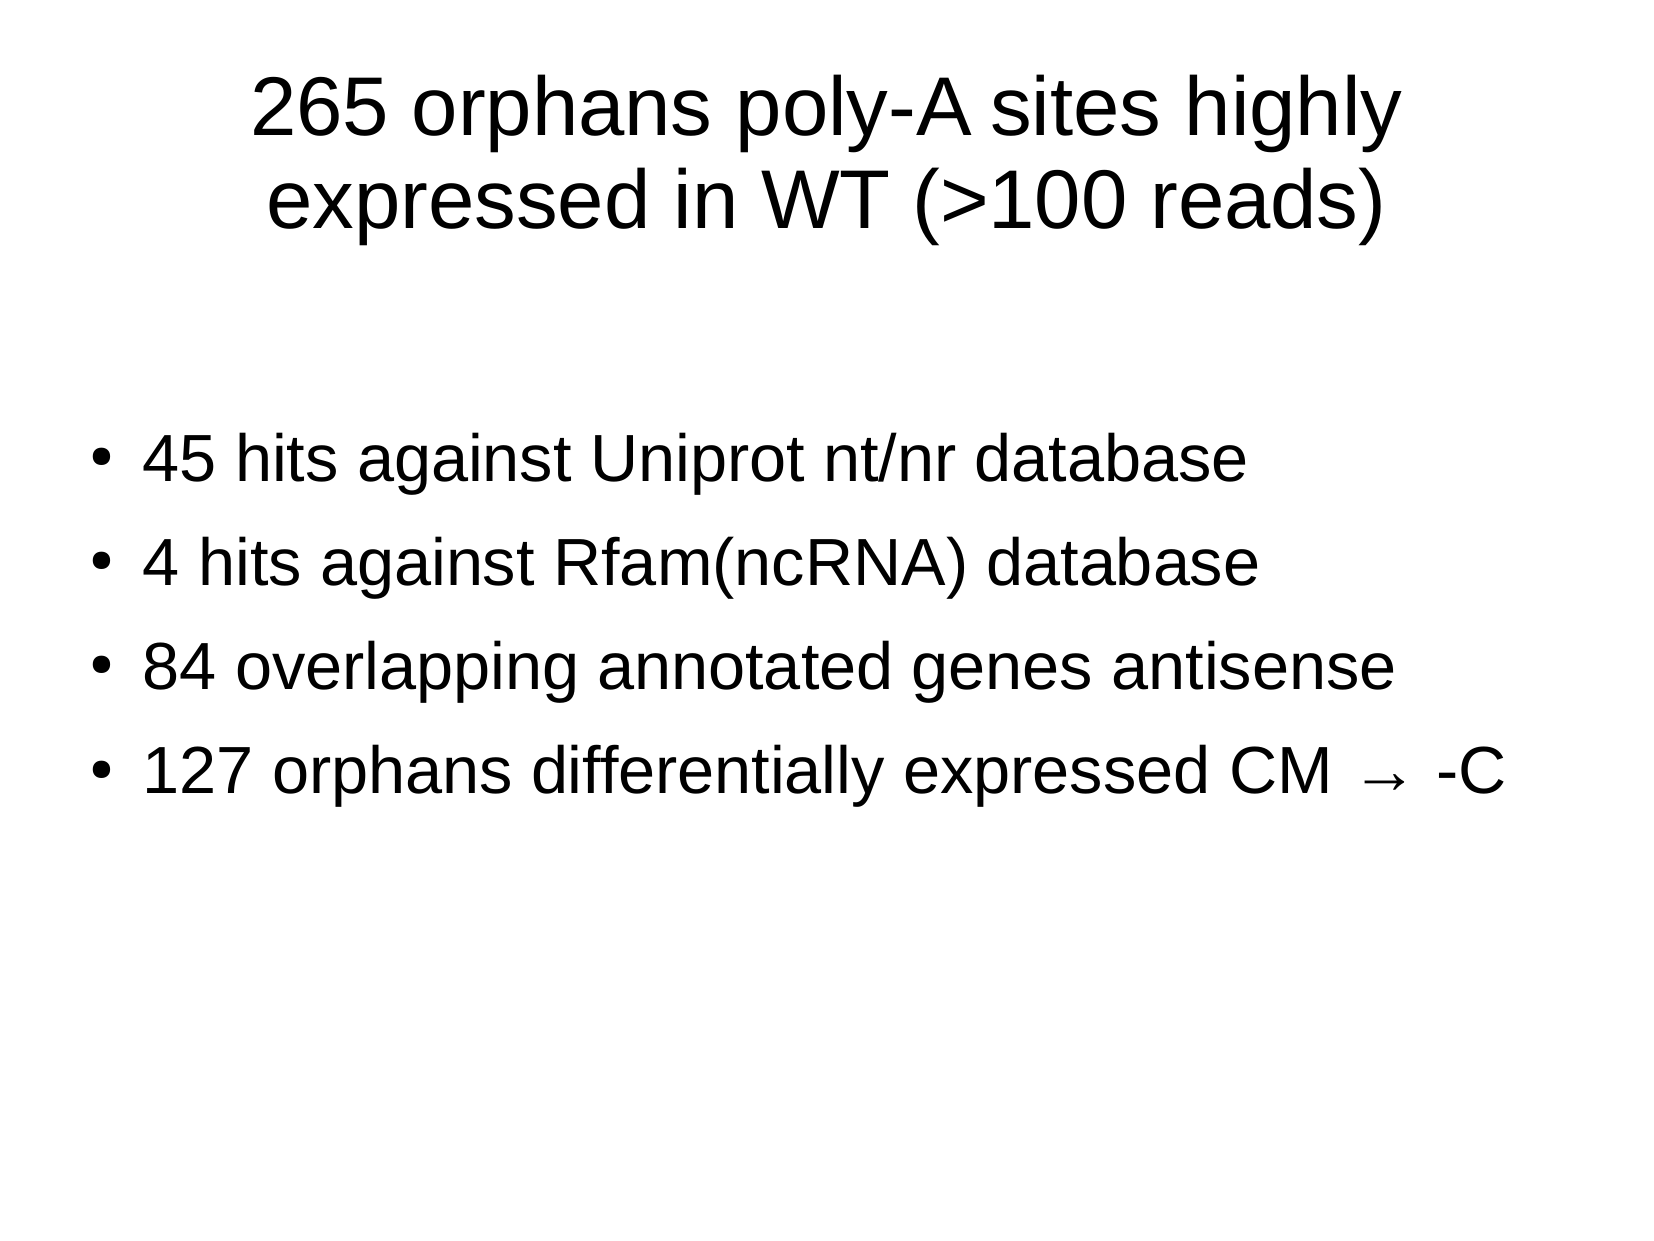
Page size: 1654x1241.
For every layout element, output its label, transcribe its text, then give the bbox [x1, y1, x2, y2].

list 45 hits against Uniprot nt/nr database 4 hits against Rfam(ncRNA) database 84 overlapping annotated genes antisense 127 orphans differentially expressed CM → -C [71, 420, 1561, 1141]
title 265 orphans poly-A sites highly expressed in WT (>100 reads) [82, 49, 1571, 257]
